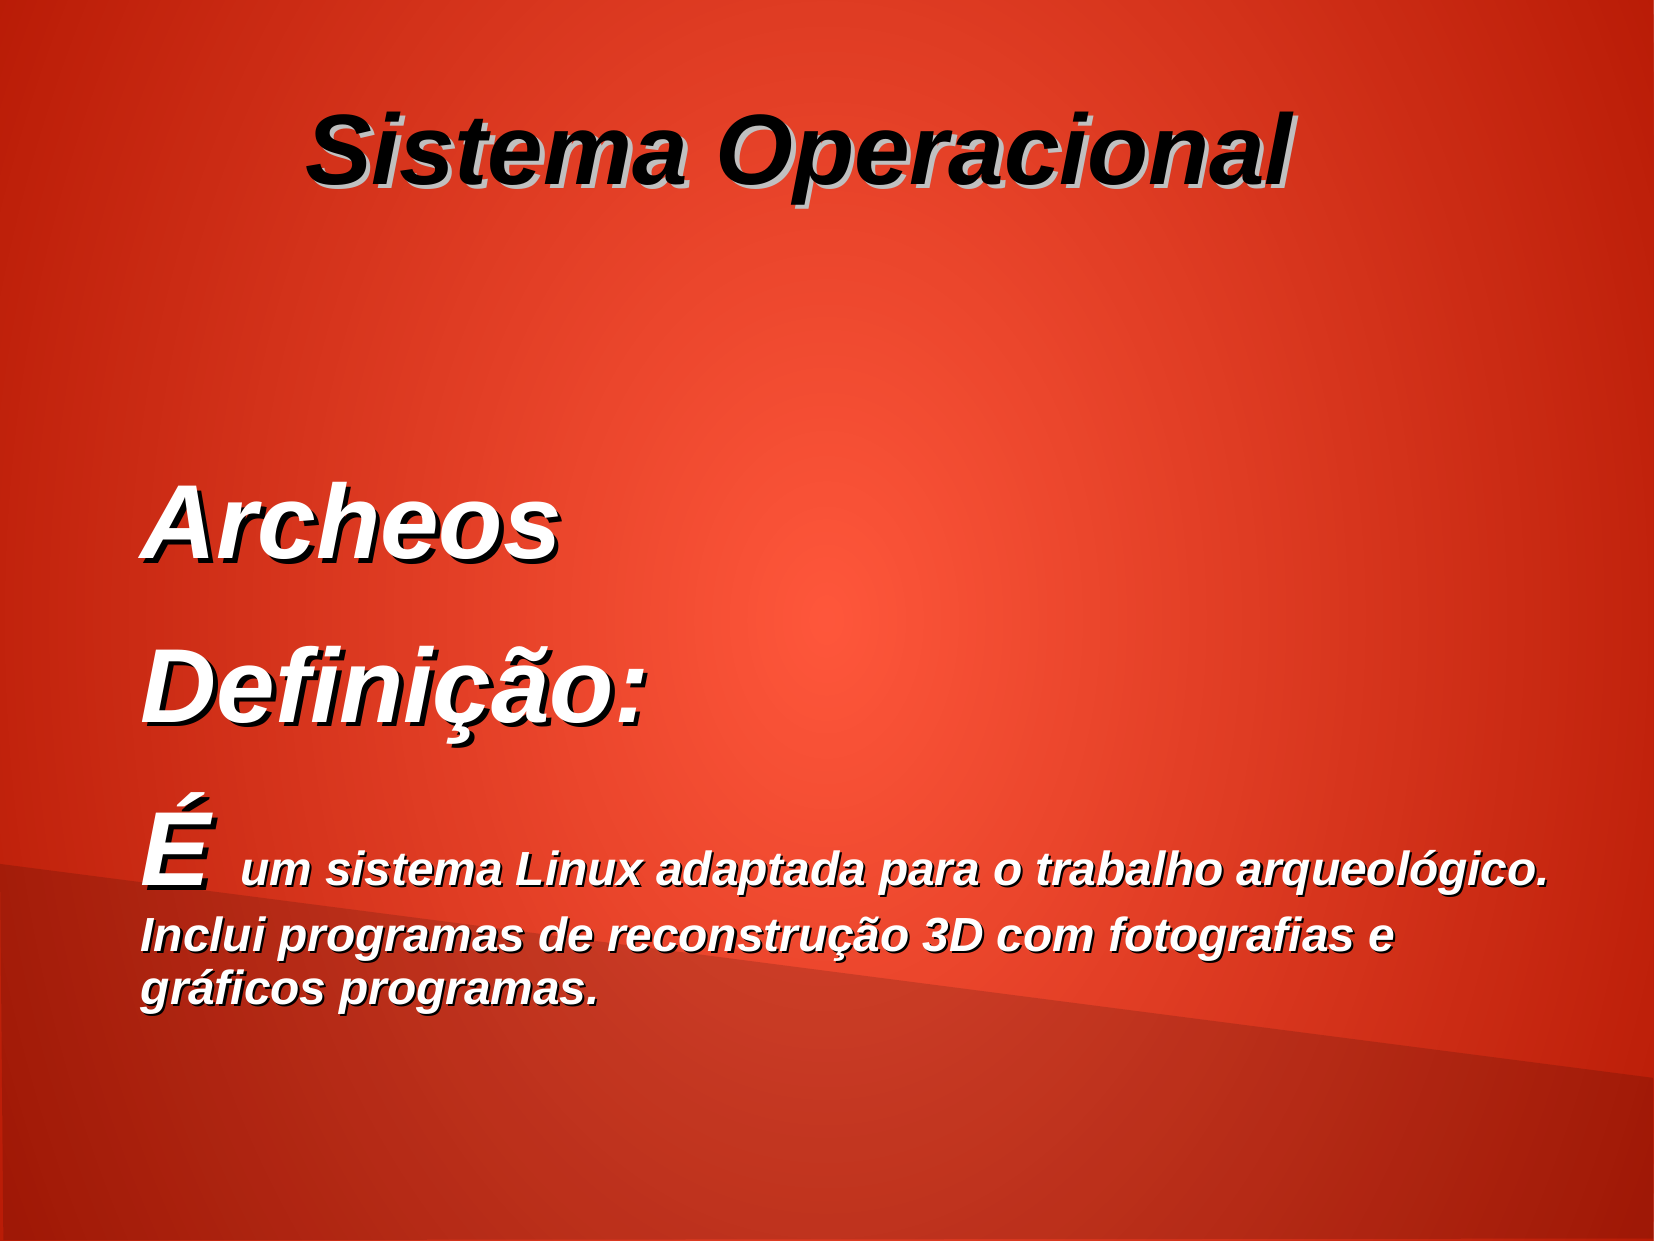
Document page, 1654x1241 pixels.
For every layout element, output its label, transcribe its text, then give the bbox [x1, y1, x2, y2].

list Archeos Definição: É um sistema Linux adaptada para o trabalho arqueológico. Inclui programas de reconstrução 3D com fotografias e gráficos programas. [82, 299, 1571, 1019]
title Sistema Operacional [82, 47, 1571, 252]
